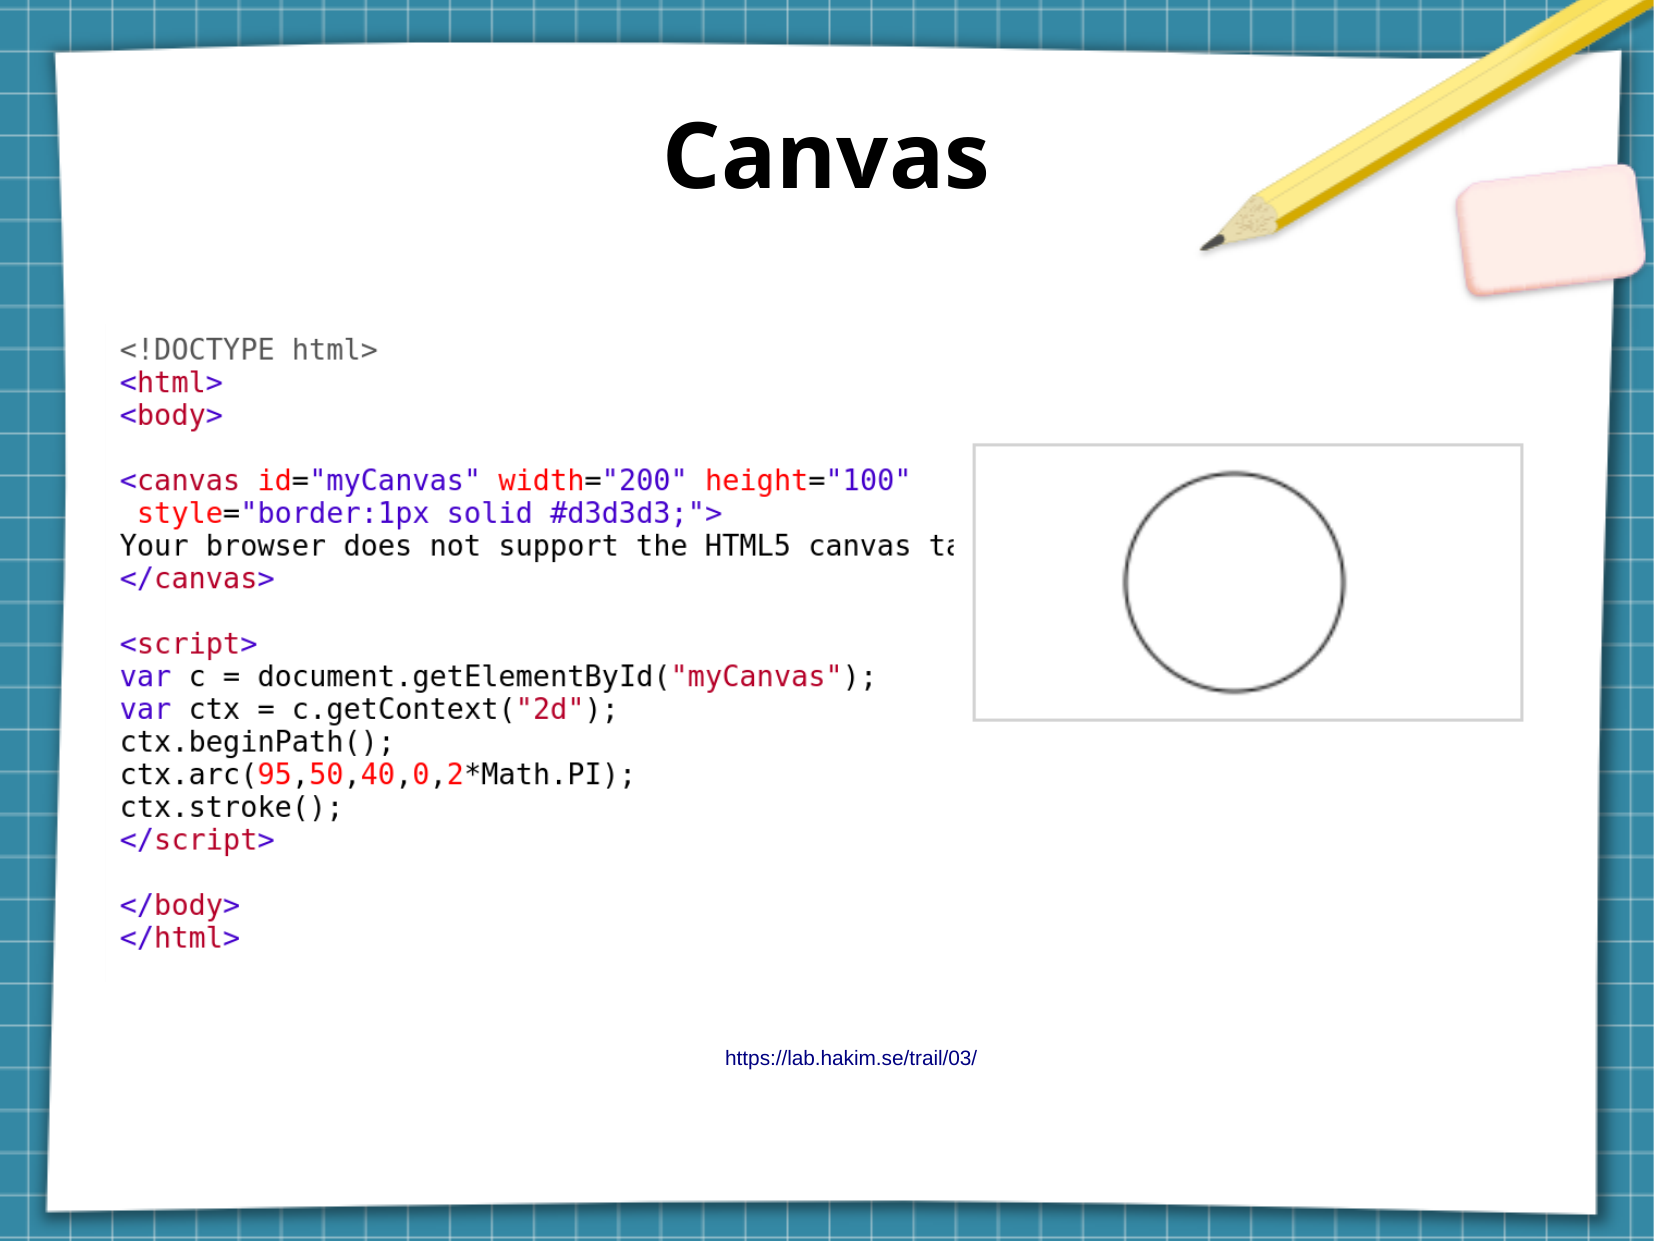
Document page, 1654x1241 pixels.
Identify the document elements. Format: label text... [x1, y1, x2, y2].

picture [0, 0, 1654, 1241]
title Canvas [82, 49, 1571, 257]
text_box https://lab.hakim.se/trail/03/ [710, 1039, 993, 1078]
